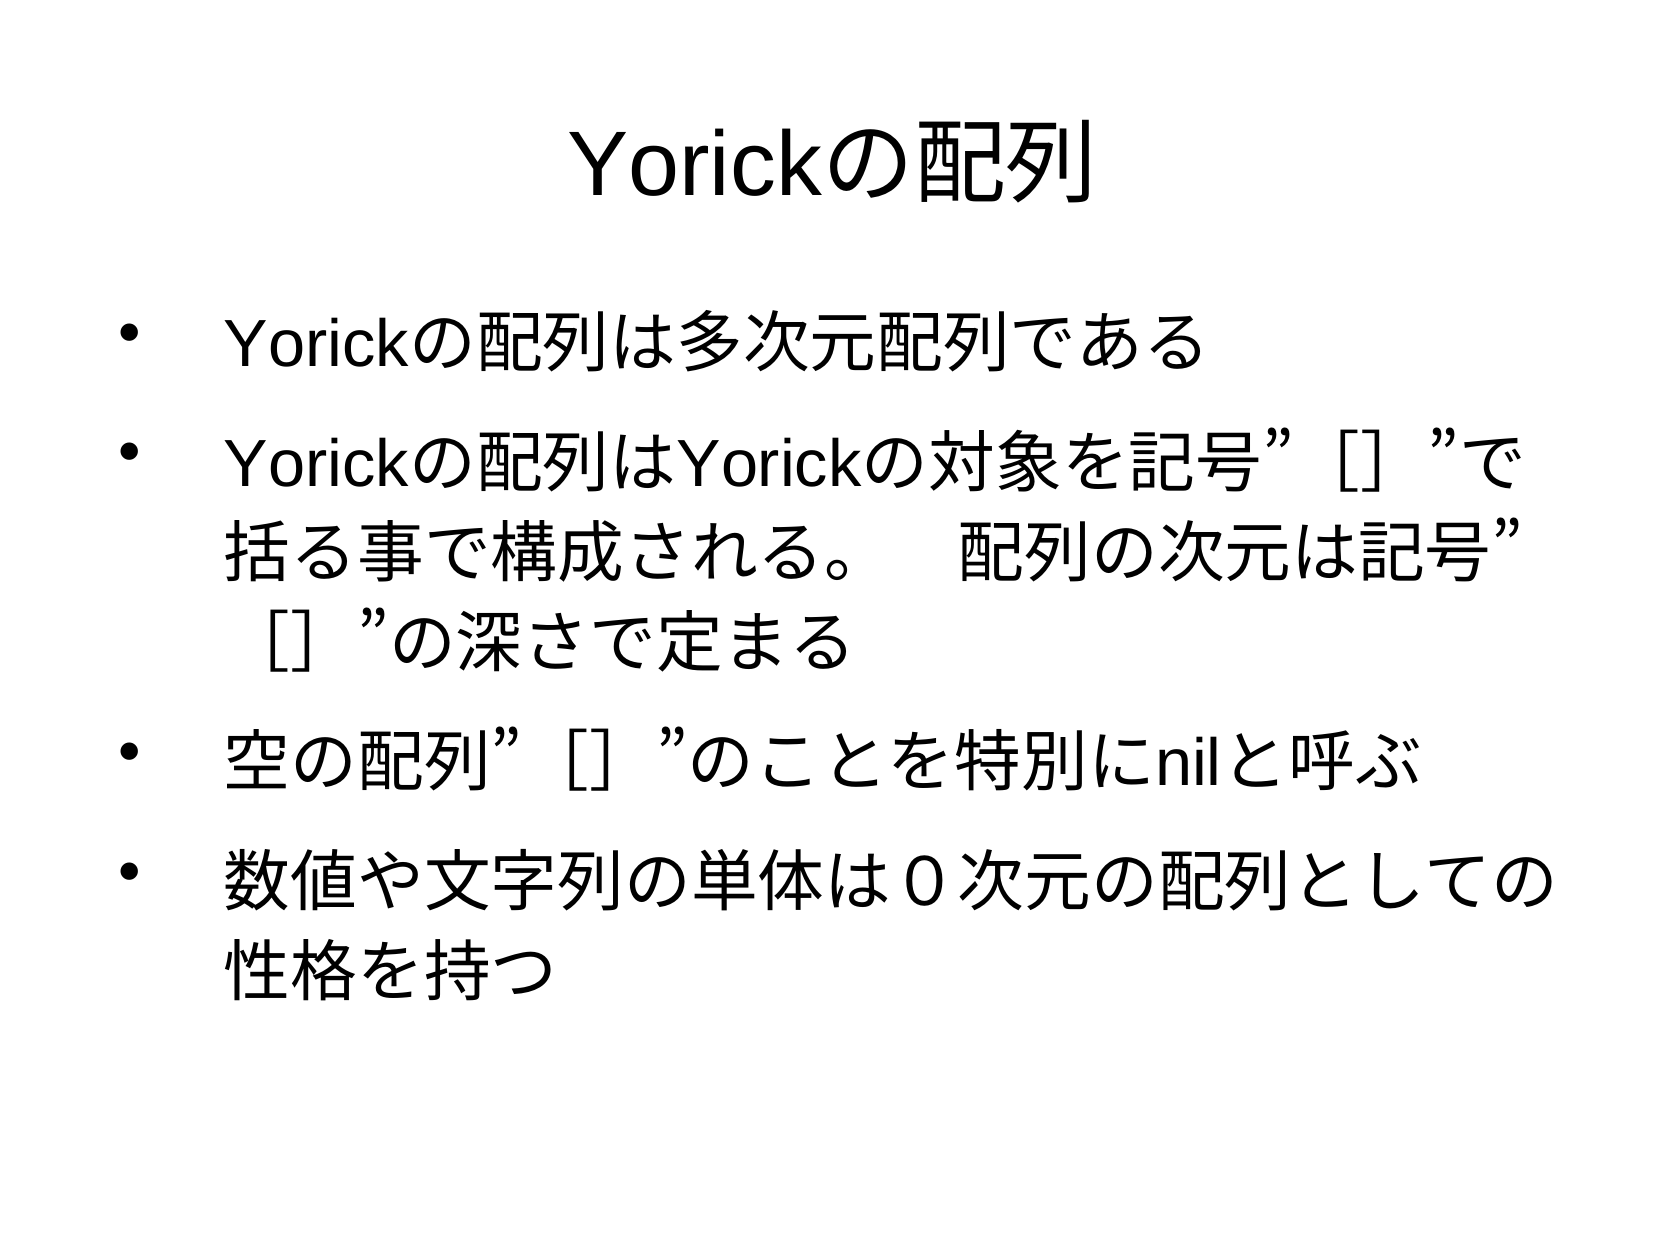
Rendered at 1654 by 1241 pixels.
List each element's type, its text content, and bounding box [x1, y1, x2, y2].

list Yorickの配列は多次元配列である Yorickの配列はYorickの対象を記号”［］”で括る事で構成される。 配列の次元は記号”［］”の深さで定まる 空の配列”［］”のことを特別にnilと呼ぶ 数値や文字列の単体は０次元の配列としての性格を持つ [82, 290, 1571, 1113]
title Yorickの配列 [88, 59, 1577, 252]
